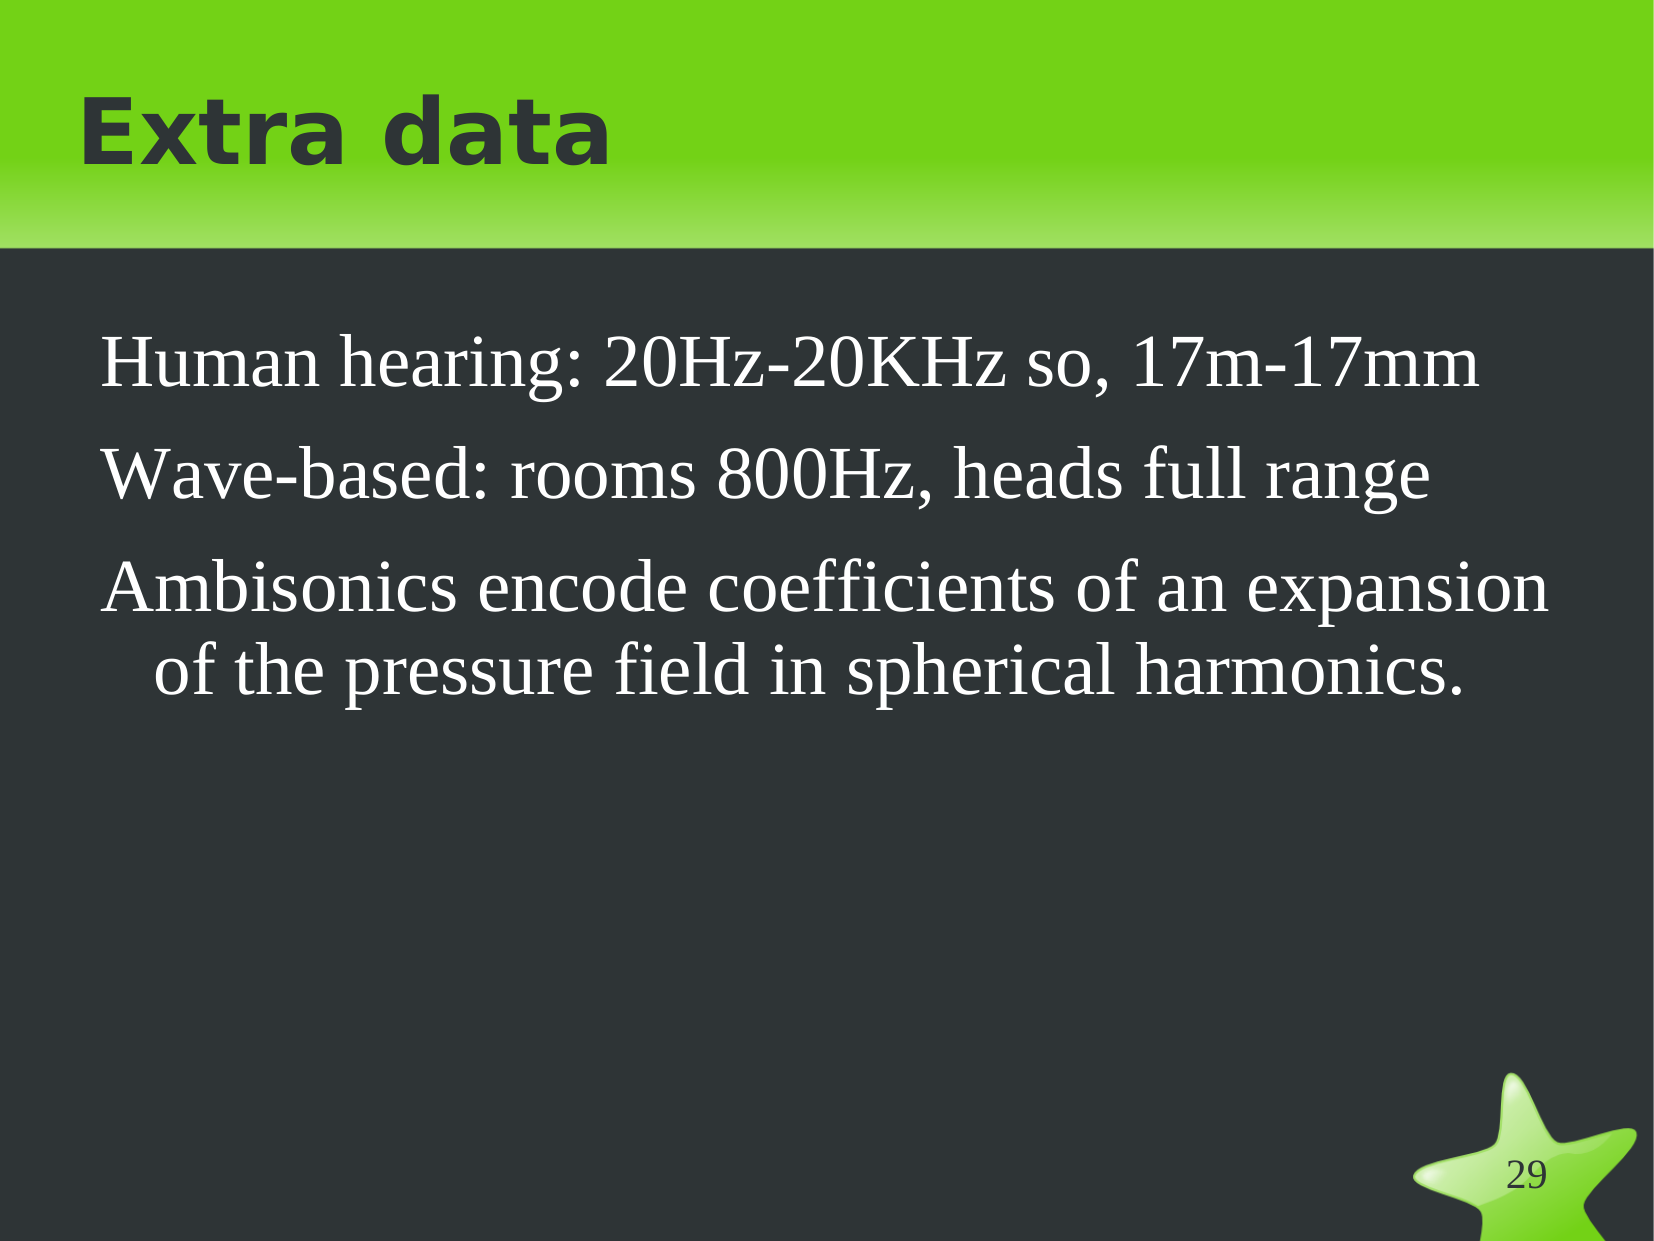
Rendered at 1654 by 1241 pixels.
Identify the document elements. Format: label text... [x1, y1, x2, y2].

list Human hearing: 20Hz-20KHz so, 17m-17mm Wave-based: rooms 800Hz, heads full range Ambisonics encode coefficients of an expansion of the pressure field in spherical harmonics. [82, 319, 1571, 1124]
title Extra data [76, 36, 1565, 229]
picture [0, 0, 1654, 1241]
